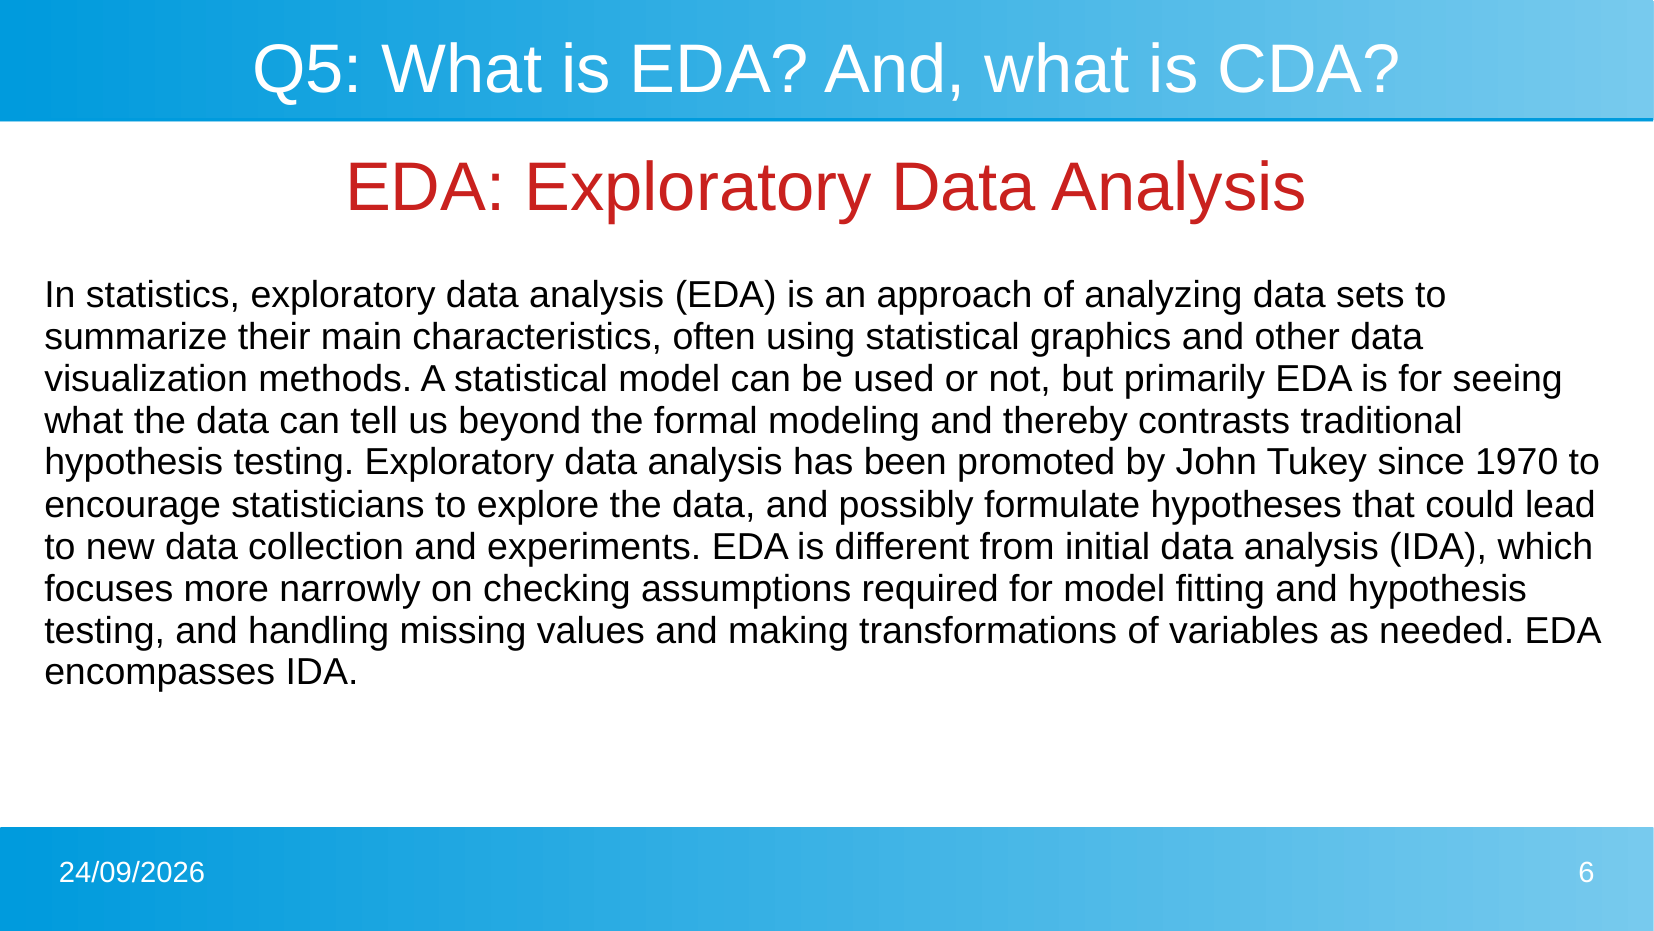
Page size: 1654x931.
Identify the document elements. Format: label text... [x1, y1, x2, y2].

title Q5: What is EDA? And, what is CDA? [59, 29, 1595, 108]
text_box In statistics, exploratory data analysis (EDA) is an approach of analyzing data sets to summarize their main characteristics, often using statistical graphics and other data visualization methods. A statistical model can be used or not, but primarily EDA is for seeing what the data can tell us beyond the formal modeling and thereby contrasts traditional hypothesis testing. Exploratory data analysis has been promoted by John Tukey since 1970 to encourage statisticians to explore the data, and possibly formulate hypotheses that could lead to new data collection and experiments. EDA is different from initial data analysis (IDA), which focuses more narrowly on checking assumptions required for model fitting and hypothesis testing, and handling missing values and making transformations of variables as needed. EDA encompasses IDA. [29, 265, 1625, 701]
title EDA: Exploratory Data Analysis [59, 147, 1595, 227]
